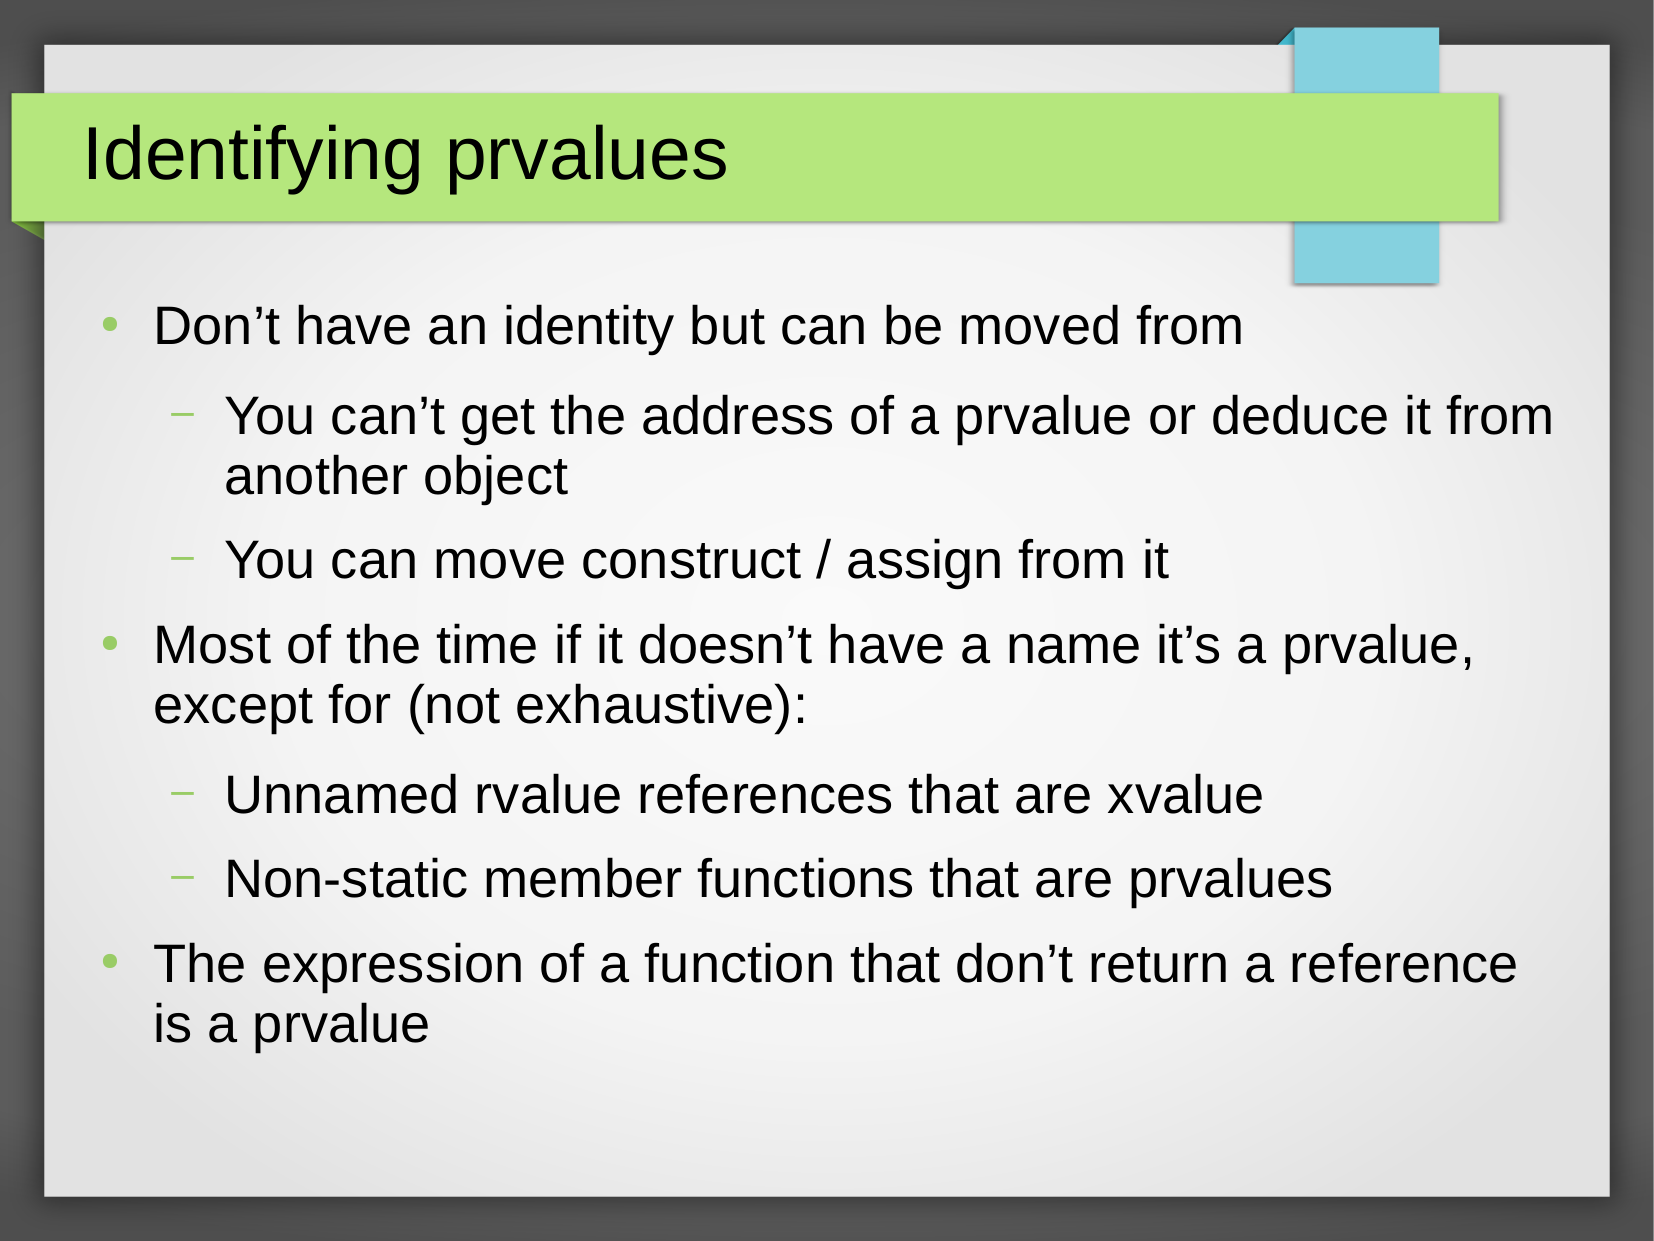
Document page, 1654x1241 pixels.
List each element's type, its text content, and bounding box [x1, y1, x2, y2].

list Don’t have an identity but can be moved from You can’t get the address of a prvalue or deduce it from another object You can move construct / assign from it Most of the time if it doesn’t have a name it’s a prvalue, except for (not exhaustive): Unnamed rvalue references that are xvalue Non-static member functions that are prvalues The expression of a function that don’t return a reference is a prvalue [82, 295, 1571, 1134]
picture [0, 0, 1654, 1241]
title Identifying prvalues [82, 94, 1264, 213]
